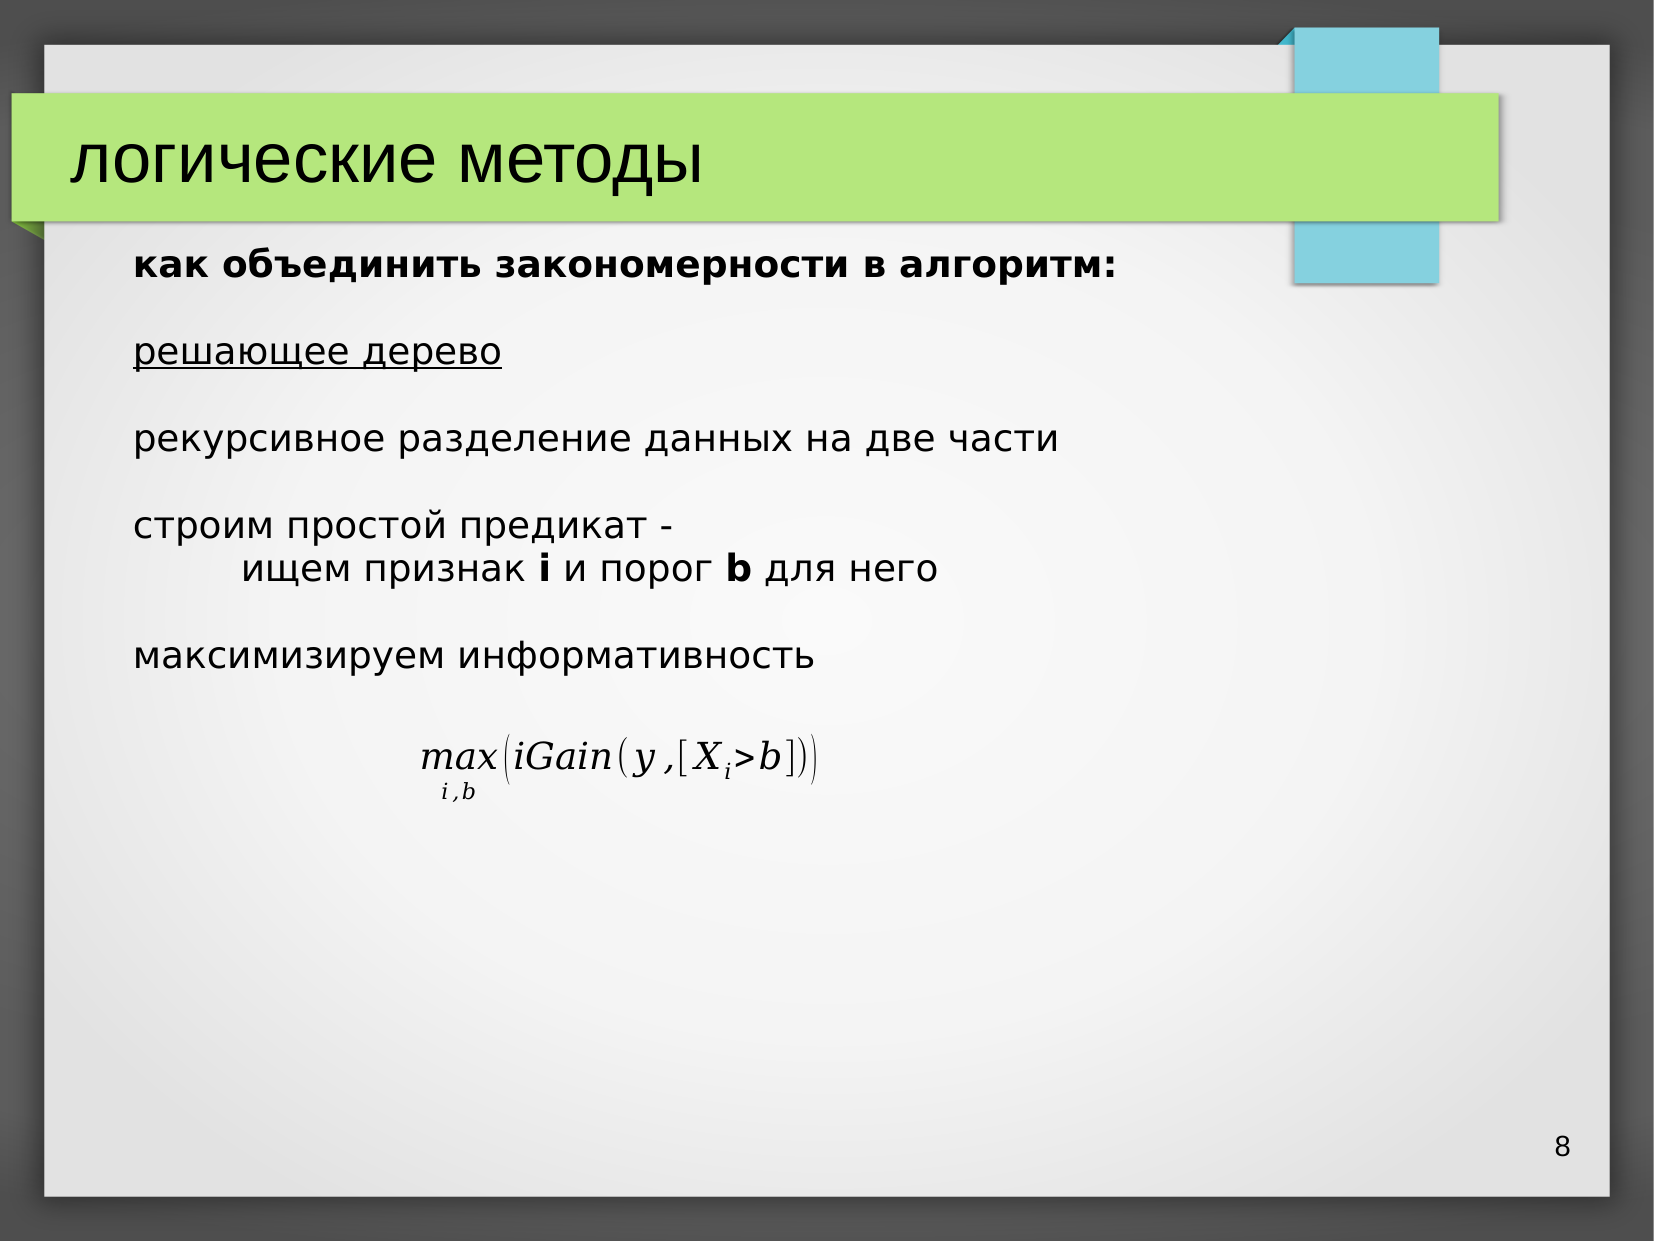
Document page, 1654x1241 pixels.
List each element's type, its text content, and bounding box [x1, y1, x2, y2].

picture [0, 0, 1654, 1241]
title логические методы [70, 117, 1205, 200]
chart [413, 732, 825, 806]
text_box как объединить закономерности в алгоритм: решающее дерево рекурсивное разделение данных на две части строим простой предикат - ищем признак i и порог b для него максимизируем информативность [118, 234, 1158, 705]
